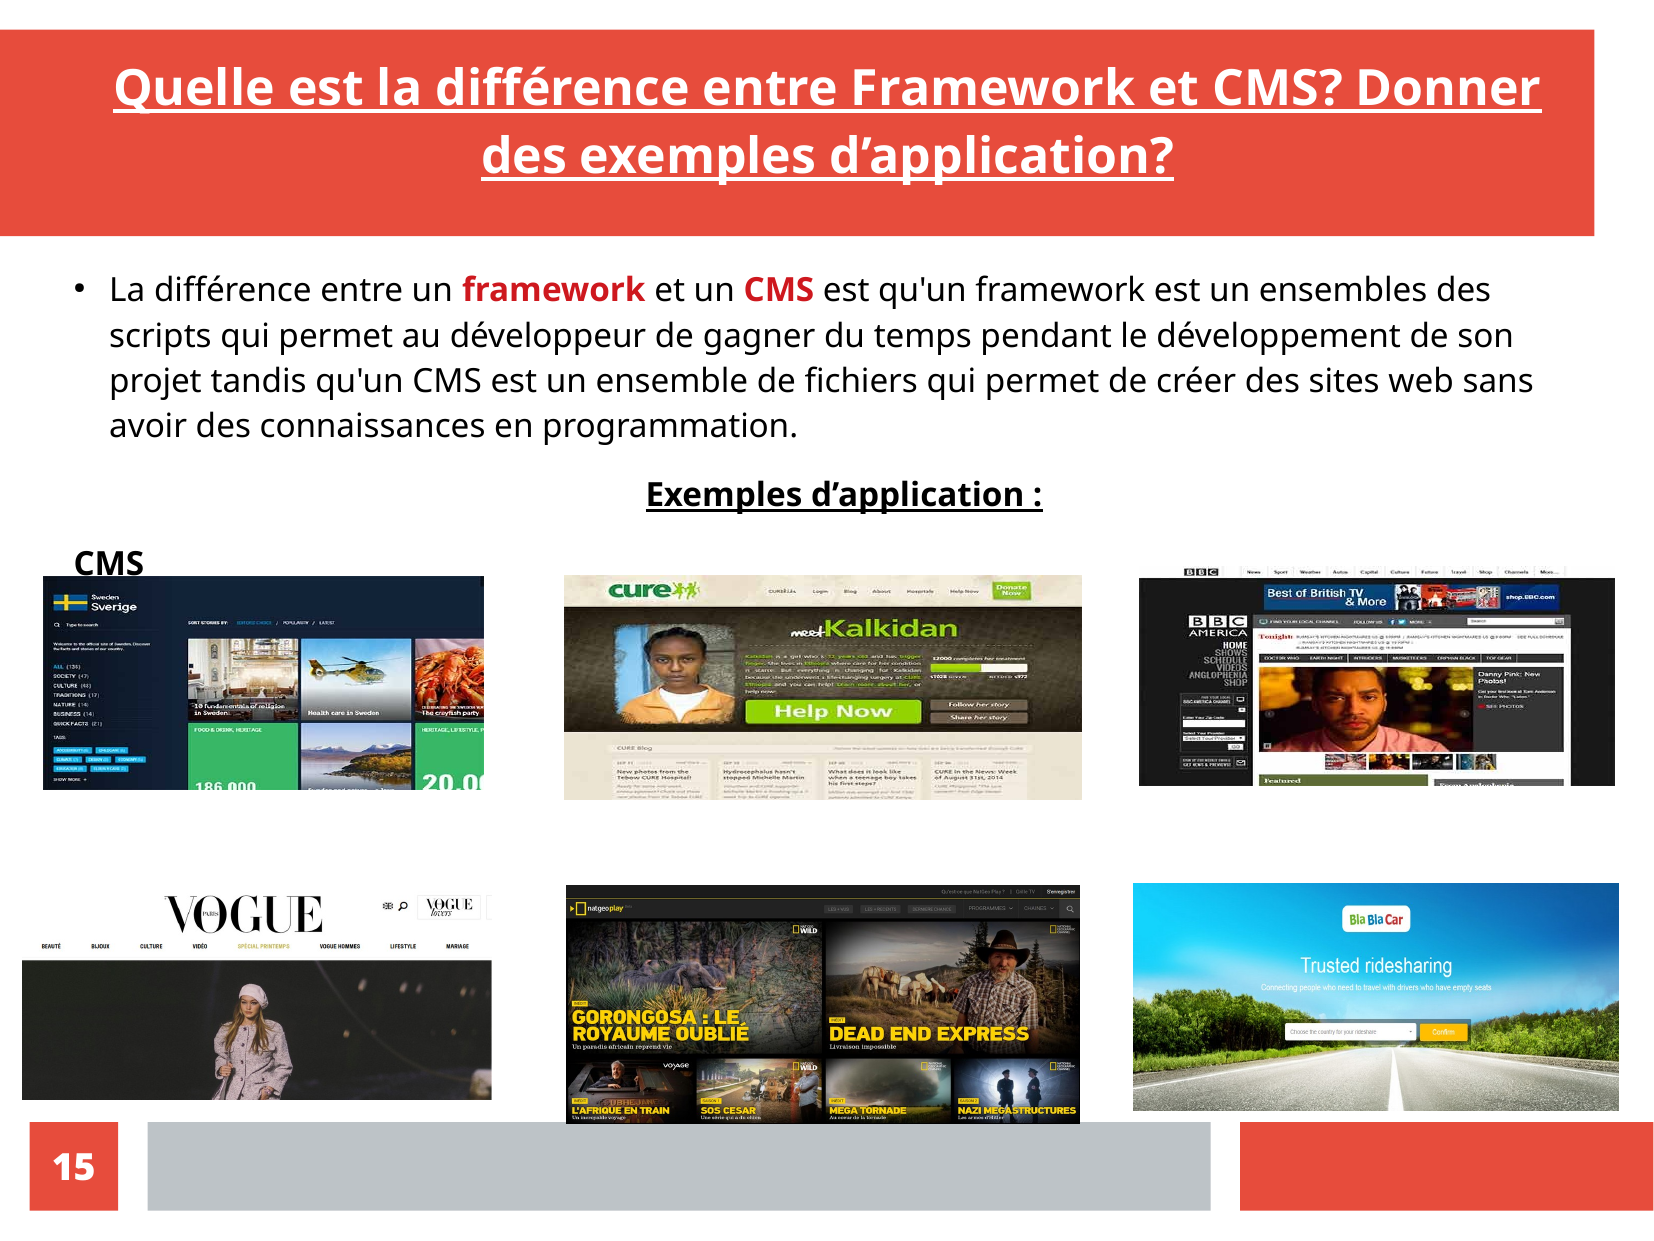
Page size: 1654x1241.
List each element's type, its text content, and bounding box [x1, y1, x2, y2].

picture [564, 575, 1082, 800]
picture [22, 887, 492, 1100]
list La différence entre un framework et un CMS est qu'un framework est un ensembles des scripts qui permet au développeur de gagner du temps pendant le développement de son projet tandis qu'un CMS est un ensemble de fichiers qui permet de créer des sites web sans avoir des connaissances en programmation. Exemples d’application : CMS FRAMEWORK [73, 266, 1580, 1035]
picture [1139, 566, 1615, 786]
picture [1133, 883, 1619, 1111]
title Quelle est la différence entre Framework et CMS? Donner des exemples d’application? [113, 40, 1584, 188]
picture [1342, 903, 1412, 934]
picture [566, 885, 1080, 1124]
picture [43, 576, 484, 790]
